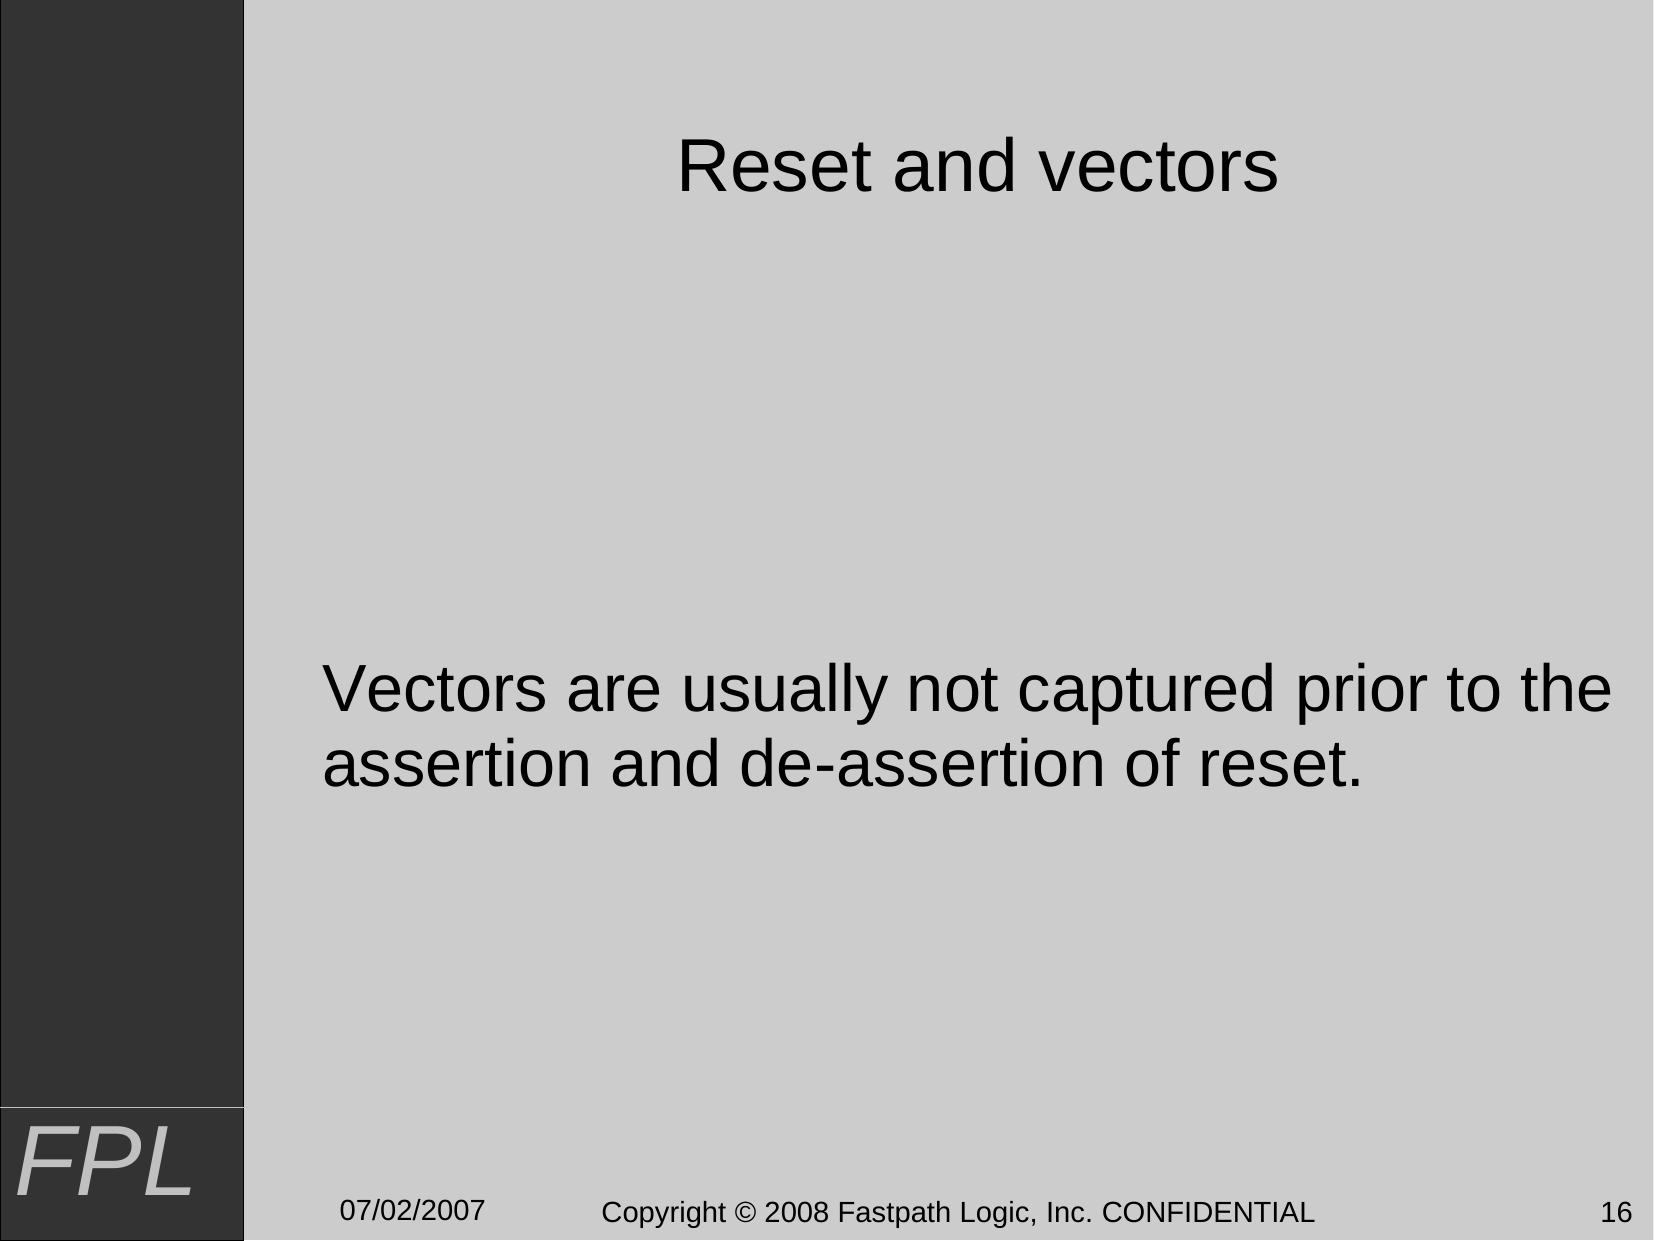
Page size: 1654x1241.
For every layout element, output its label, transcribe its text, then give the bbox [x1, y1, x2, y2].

subtitle Vectors are usually not captured prior to the assertion and de-assertion of reset. [322, 272, 1635, 1179]
title Reset and vectors [427, 57, 1530, 272]
